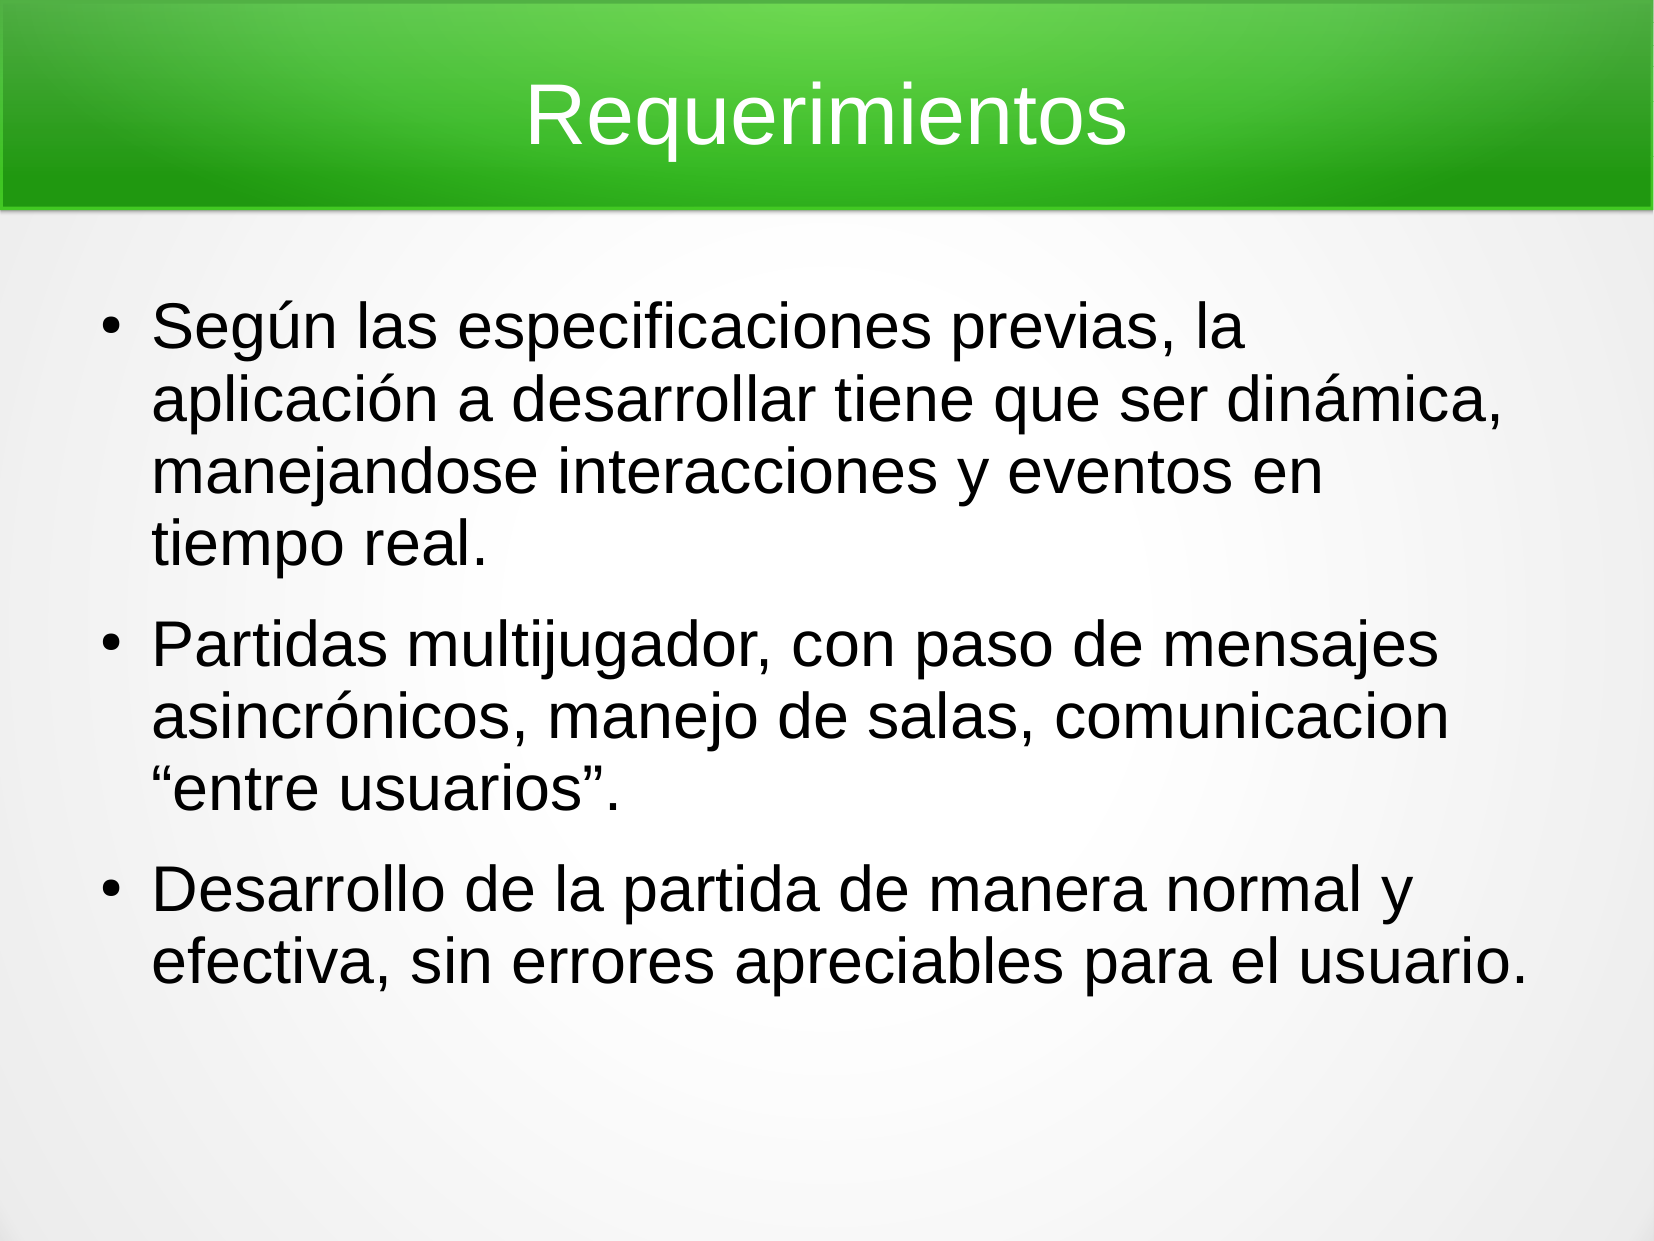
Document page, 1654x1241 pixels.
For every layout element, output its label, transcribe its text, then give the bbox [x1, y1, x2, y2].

title Requerimientos [82, 49, 1571, 179]
list Según las especificaciones previas, la aplicación a desarrollar tiene que ser dinámica, manejandose interacciones y eventos en tiempo real. Partidas multijugador, con paso de mensajes asincrónicos, manejo de salas, comunicacion “entre usuarios”. Desarrollo de la partida de manera normal y efectiva, sin errores apreciables para el usuario. [82, 290, 1538, 1010]
